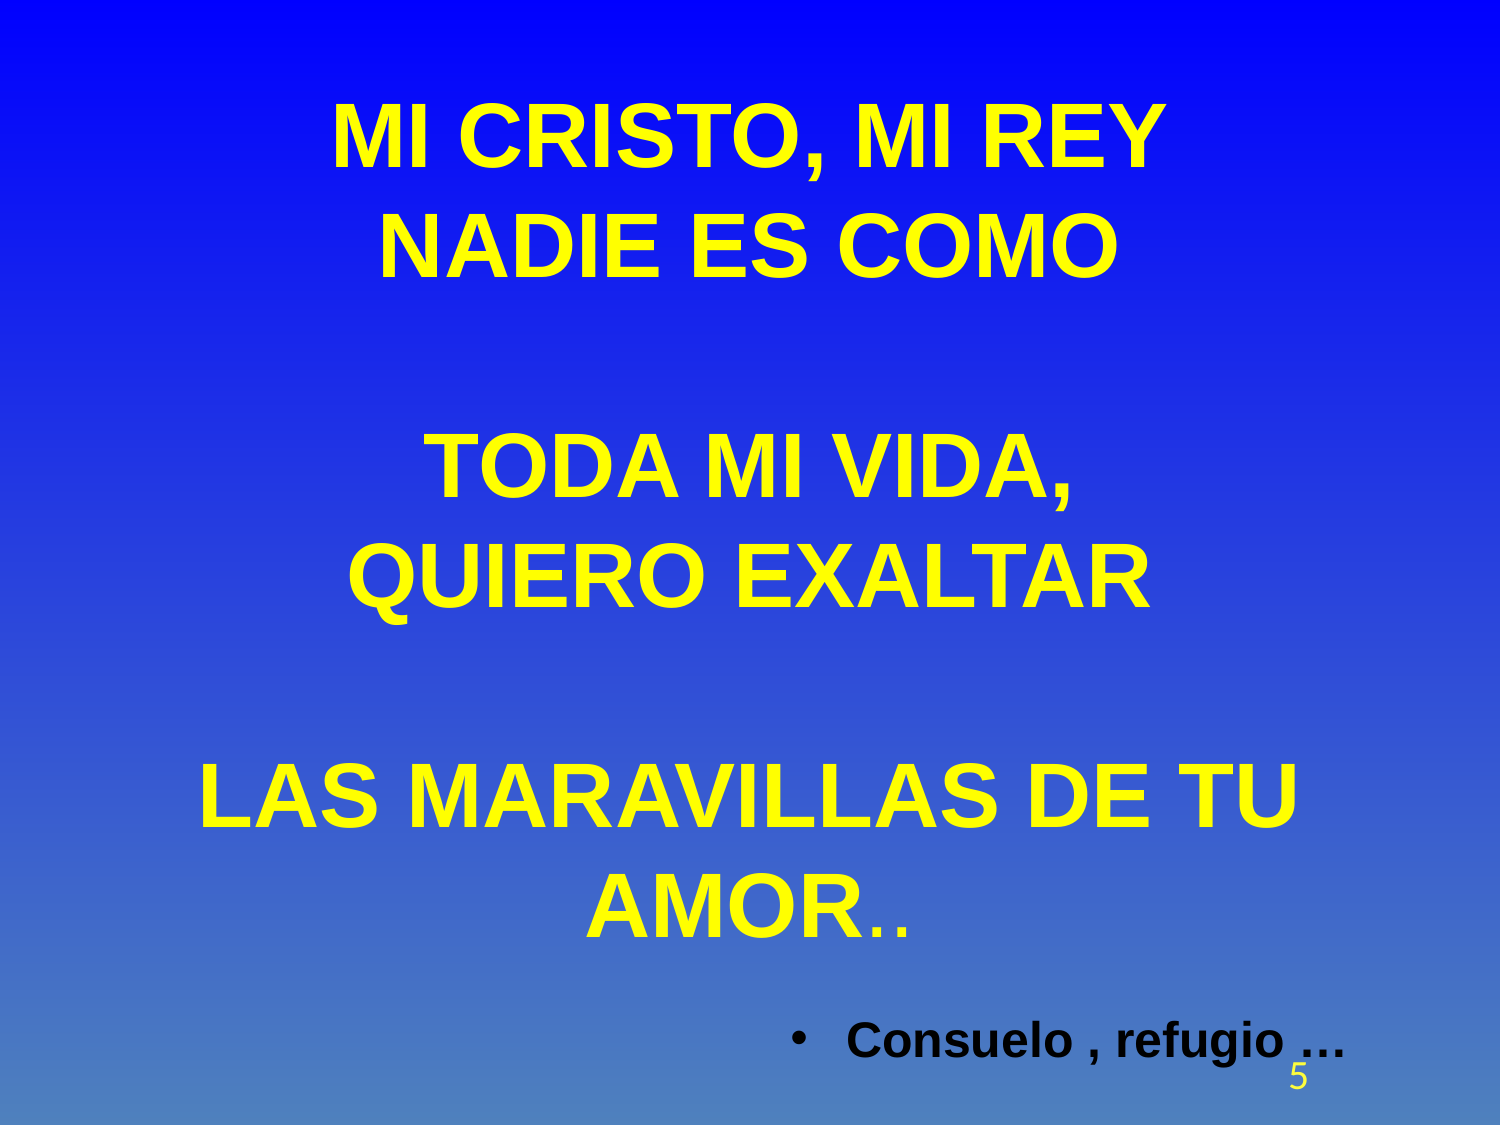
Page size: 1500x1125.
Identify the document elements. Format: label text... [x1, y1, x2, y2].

text_box Consuelo , refugio … [652, 999, 1365, 1083]
title MI CRISTO, MI REY NADIE ES COMO TODA MI VIDA, QUIERO EXALTAR LAS MARAVILLAS DE TU AMOR.. [75, 422, 1426, 610]
text_box <número> [974, 1042, 1325, 1103]
